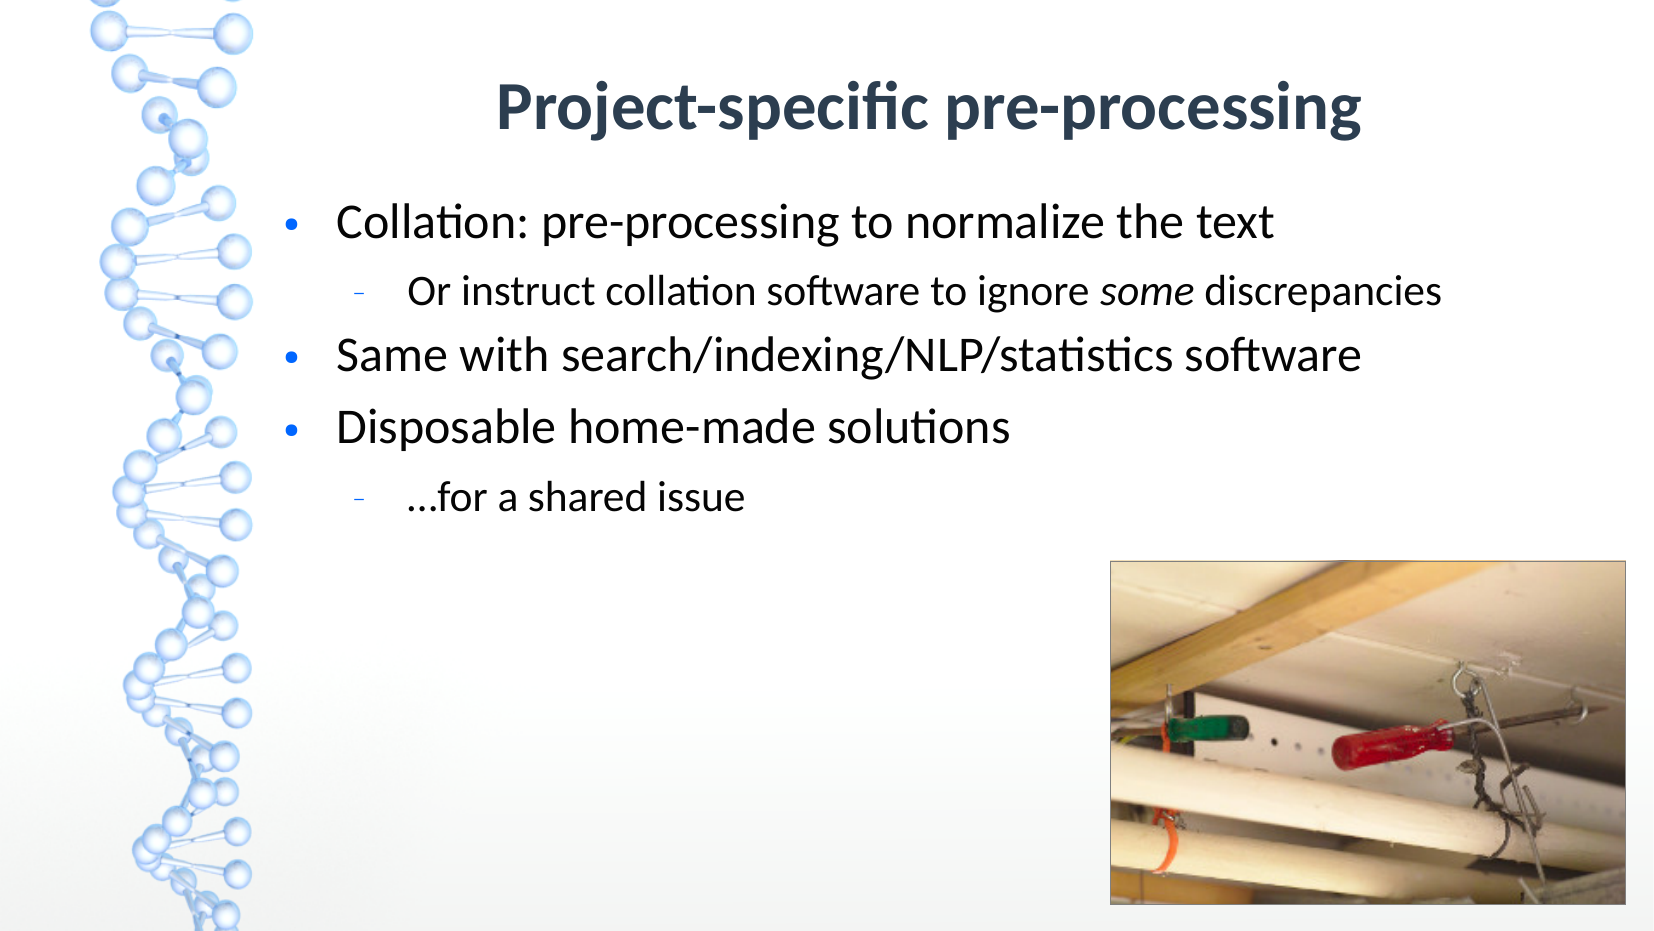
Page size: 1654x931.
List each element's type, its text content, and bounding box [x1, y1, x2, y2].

list Collation: pre-processing to normalize the text Or instruct collation software to ignore some discrepancies Same with search/indexing/NLP/statistics software Disposable home-made solutions …for a shared issue [265, 200, 1524, 900]
picture [0, 0, 1654, 931]
title Project-specific pre-processing [265, 35, 1595, 189]
